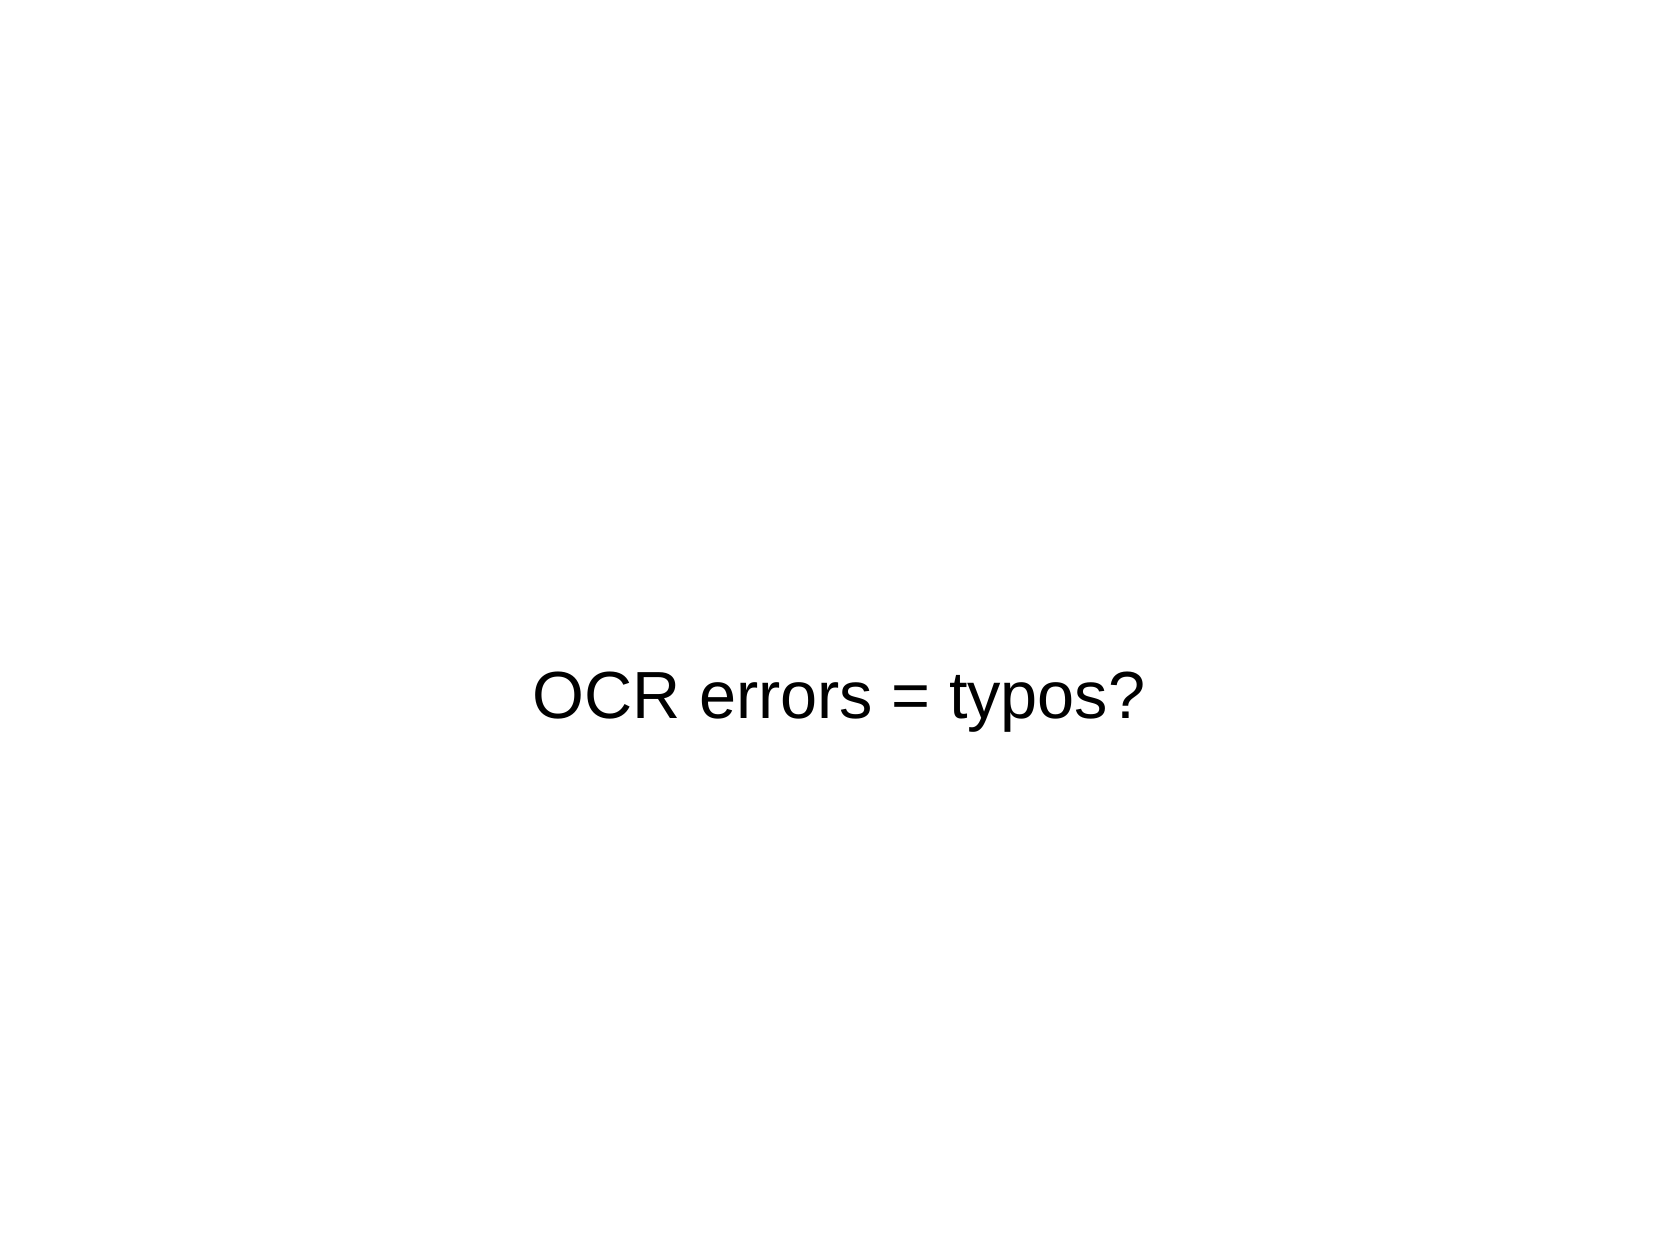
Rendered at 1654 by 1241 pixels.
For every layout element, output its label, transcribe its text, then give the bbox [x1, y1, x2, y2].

subtitle OCR errors = typos? [25, 226, 1654, 1166]
